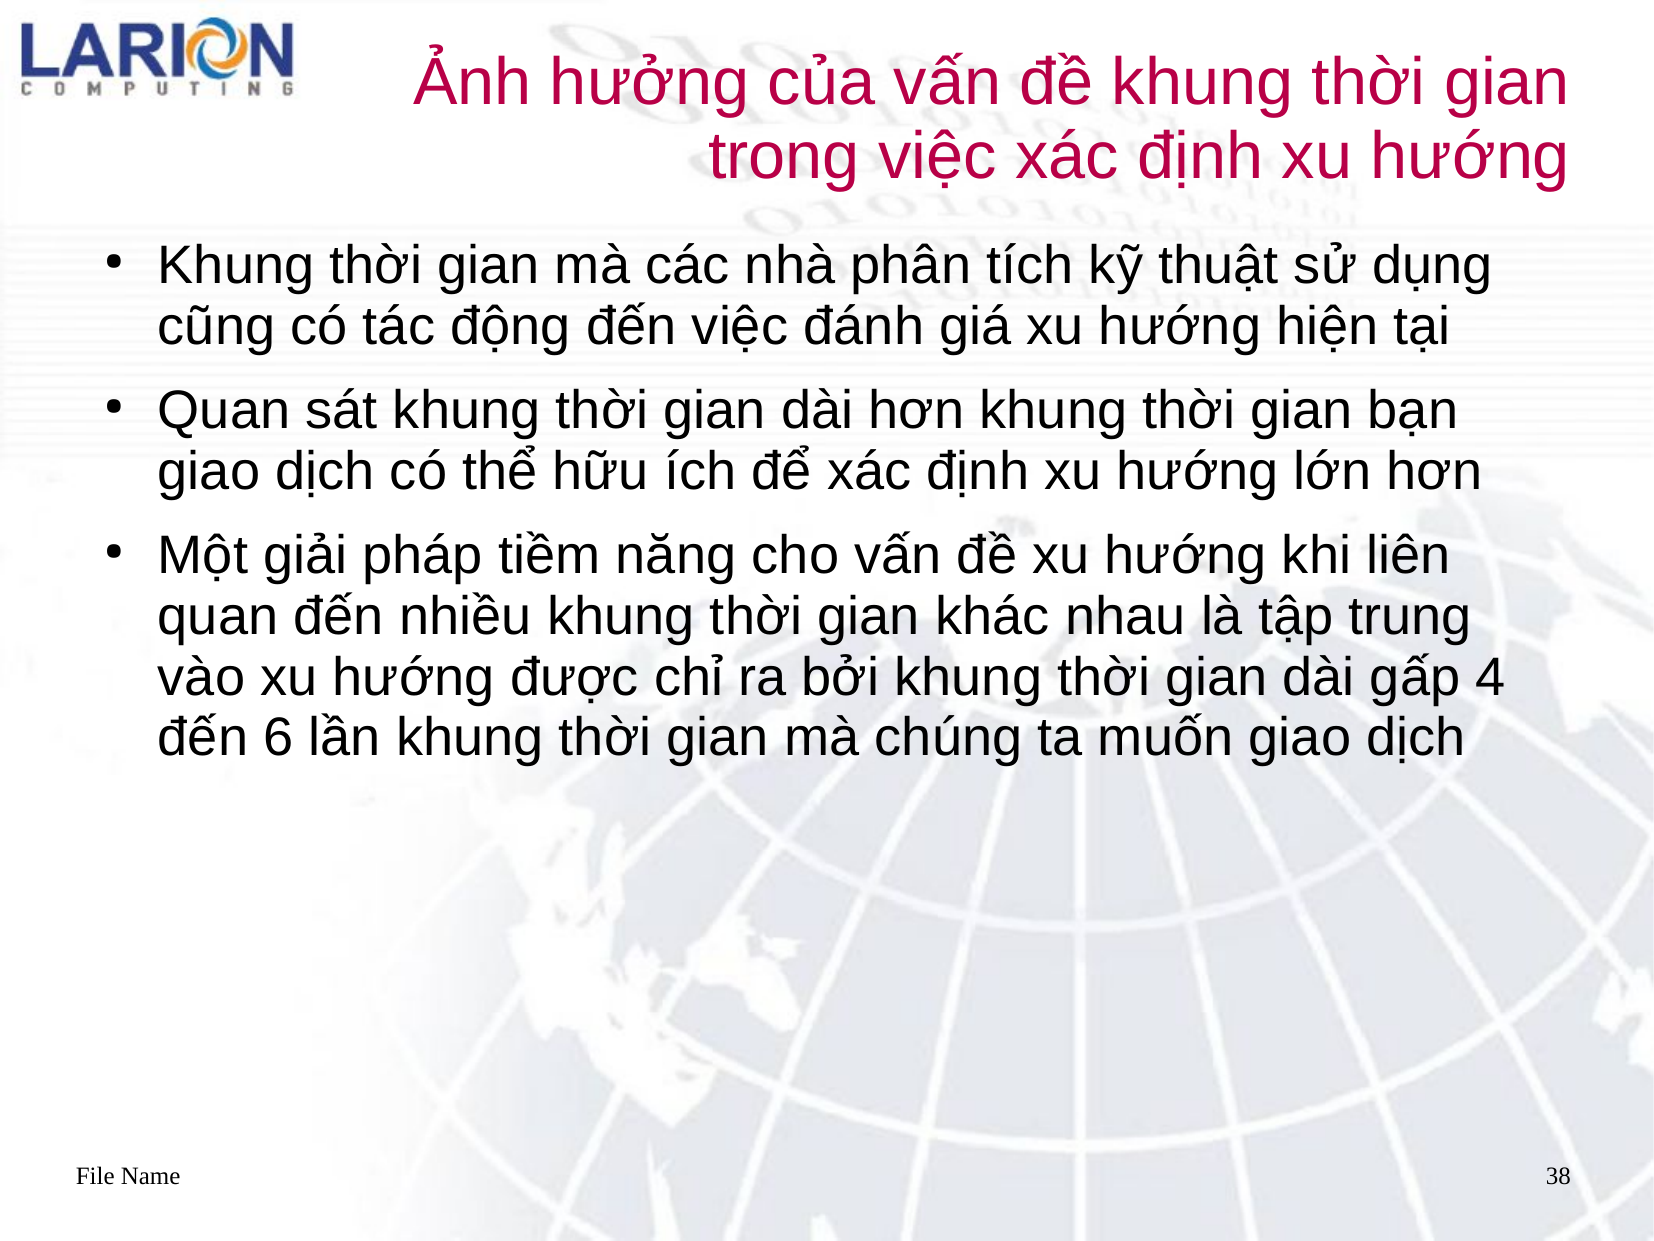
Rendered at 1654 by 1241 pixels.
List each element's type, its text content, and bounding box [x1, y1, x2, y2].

list Khung thời gian mà các nhà phân tích kỹ thuật sử dụng cũng có tác động đến việc đánh giá xu hướng hiện tại Quan sát khung thời gian dài hơn khung thời gian bạn giao dịch có thể hữu ích để xác định xu hướng lớn hơn Một giải pháp tiềm năng cho vấn đề xu hướng khi liên quan đến nhiều khung thời gian khác nhau là tập trung vào xu hướng được chỉ ra bởi khung thời gian dài gấp 4 đến 6 lần khung thời gian mà chúng ta muốn giao dịch [86, 234, 1576, 1241]
picture [80, 1169, 86, 1176]
title Ảnh hưởng của vấn đề khung thời gian trong việc xác định xu hướng [300, 43, 1571, 194]
picture [0, 0, 1654, 1241]
